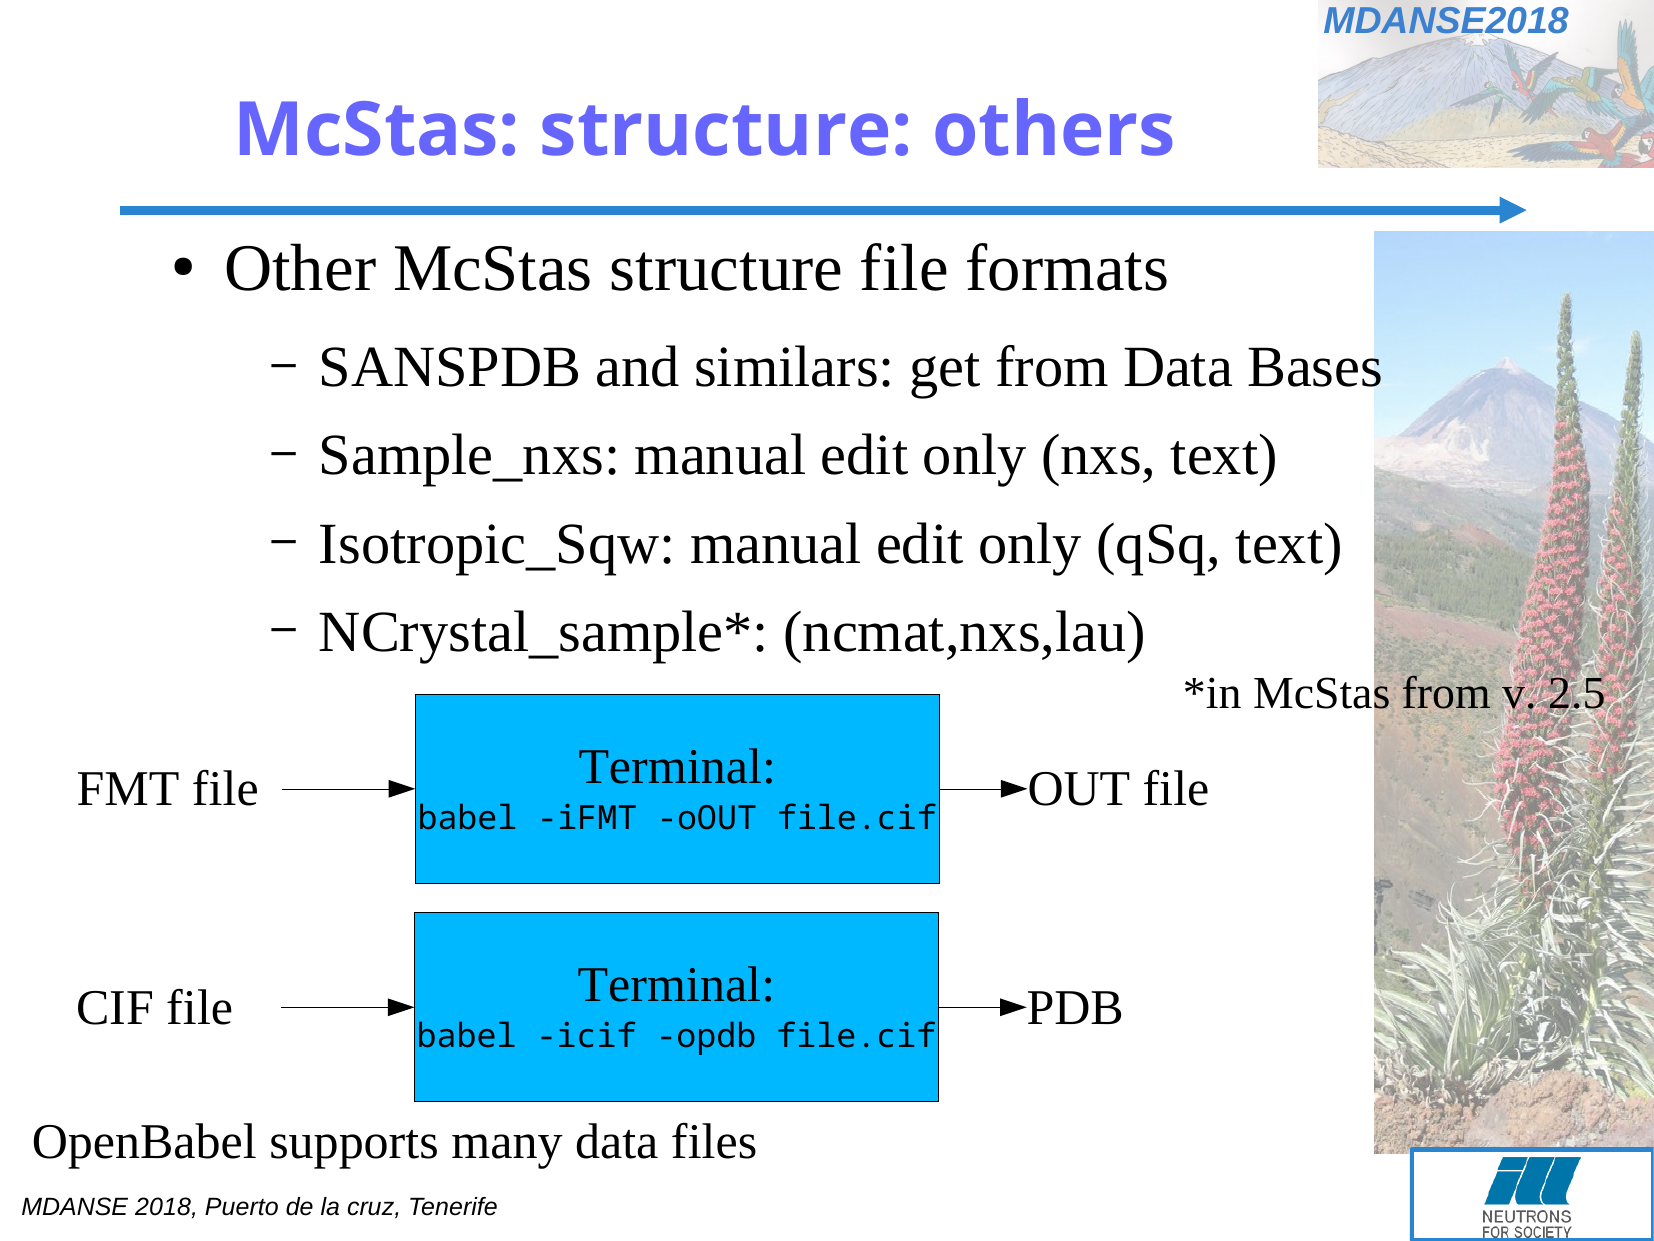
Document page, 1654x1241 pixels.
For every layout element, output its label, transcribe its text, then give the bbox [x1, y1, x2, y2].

text_box Terminal: babel -iFMT -oOUT file.cif [415, 694, 940, 884]
text_box OUT file [1027, 761, 1372, 817]
text_box FMT file [76, 761, 282, 817]
picture [1479, 1153, 1583, 1241]
title McStas: structure: others [82, 49, 1328, 203]
text_box Terminal: babel -icif -opdb file.cif [414, 912, 939, 1102]
list Other McStas structure file formats SANSPDB and similars: get from Data Bases Sample_nxs: manual edit only (nxs, text) Isotropic_Sqw: manual edit only (qSq, text) NCrystal_sample*: (ncmat,nxs,lau) [82, 231, 1571, 664]
text_box OpenBabel supports many data files [31, 1114, 1329, 1170]
text_box PDB [1026, 979, 1371, 1036]
text_box CIF file [75, 979, 281, 1036]
text_box *in McStas from v. 2.5 [1182, 667, 1634, 770]
